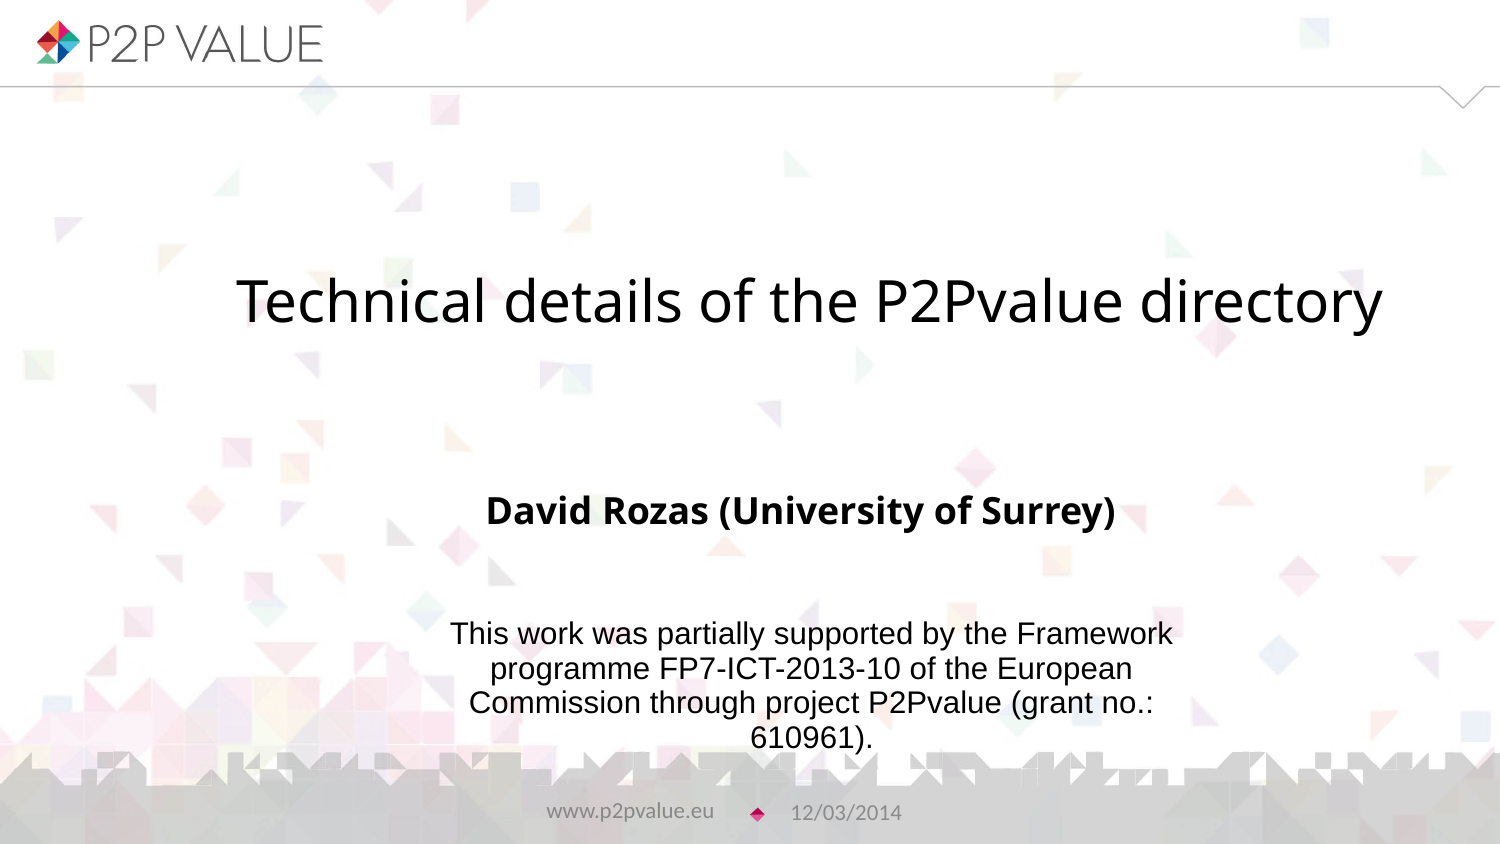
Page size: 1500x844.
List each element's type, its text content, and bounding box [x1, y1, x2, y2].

title Technical details of the P2Pvalue directory [195, 165, 1426, 433]
text_box www.p2pvalue.eu [540, 789, 759, 829]
picture [0, 0, 1500, 844]
text_box This work was partially supported by the Framework programme FP7-ICT-2013-10 of the European Commission through project P2Pvalue (grant no.: 610961). [435, 608, 1231, 789]
slide_number 12/03/2014 [777, 788, 1470, 834]
subtitle David Rozas (University of Surrey) [390, 480, 1212, 571]
